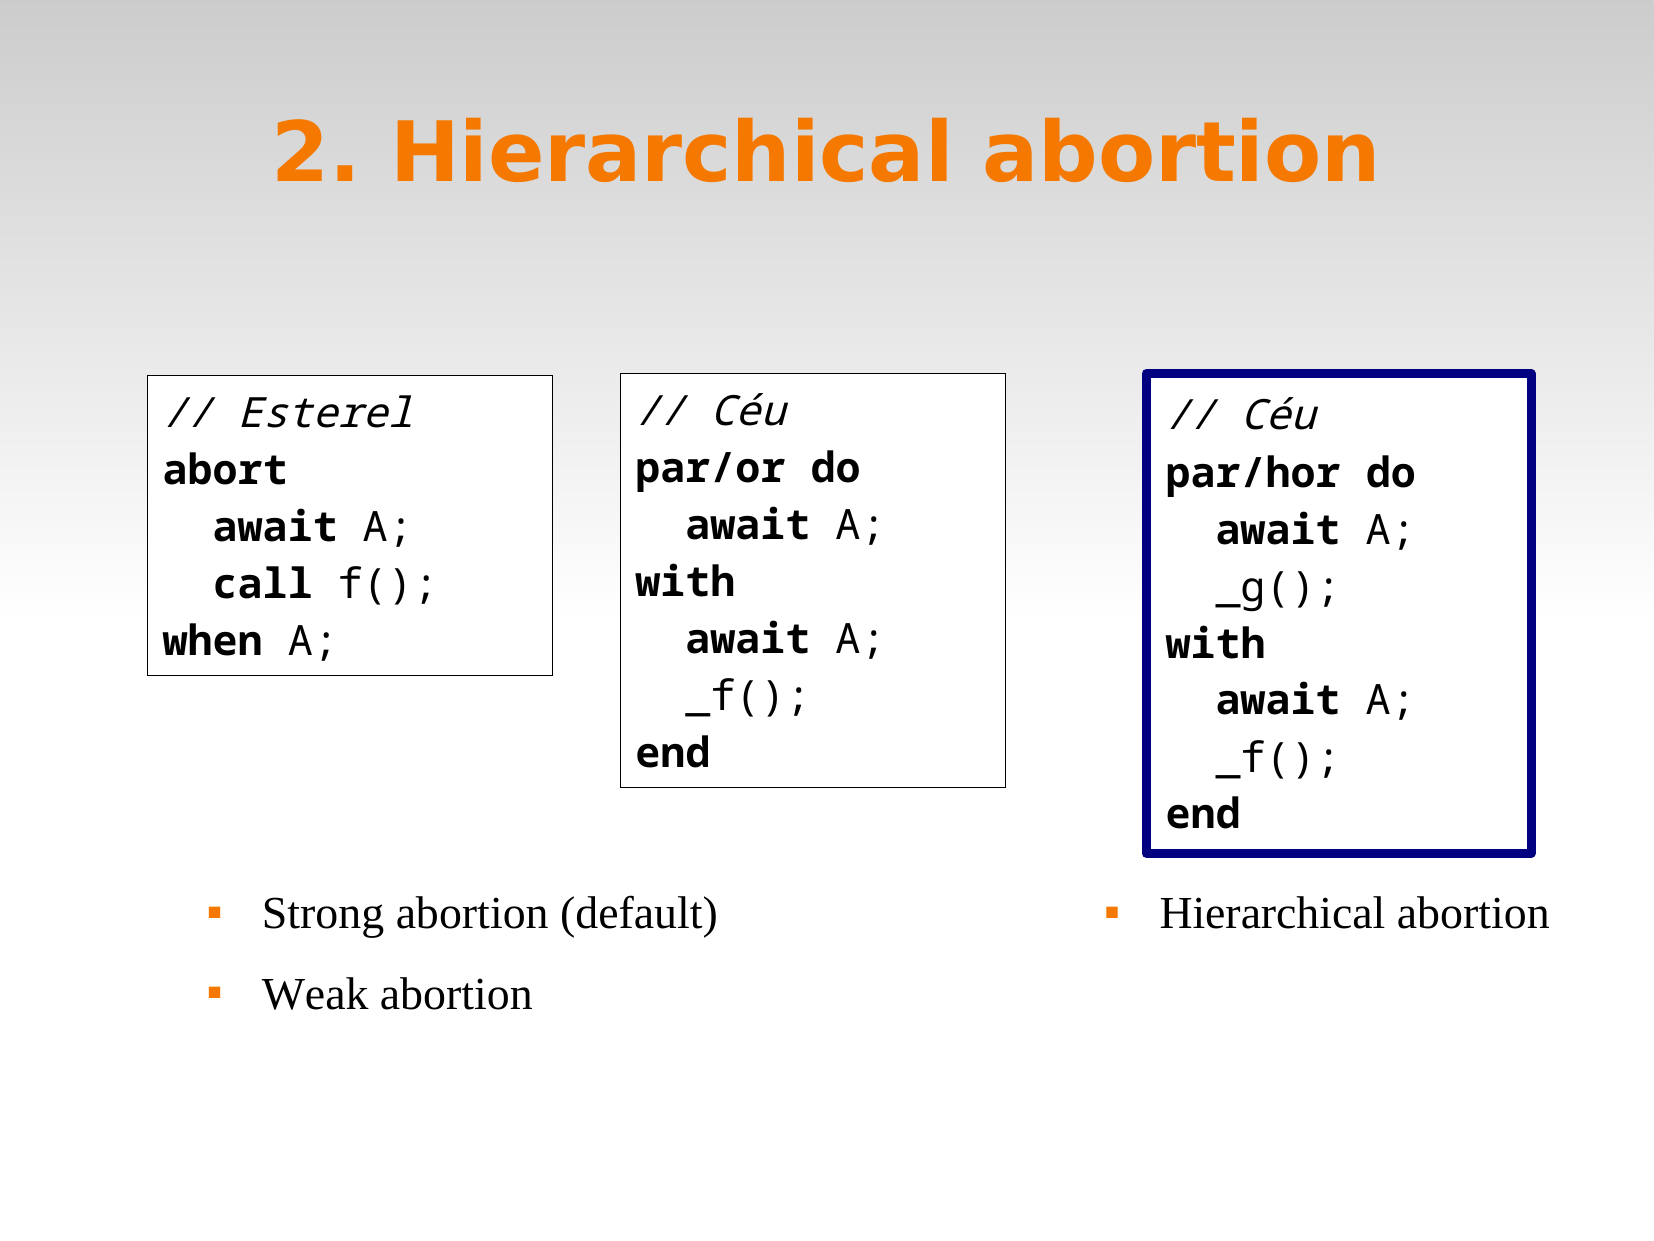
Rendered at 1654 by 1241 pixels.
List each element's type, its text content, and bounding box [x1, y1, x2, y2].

text_box // Céu par/hor do await A; _g(); with await A; _f(); end [1146, 373, 1532, 792]
list Hierarchical abortion [1017, 888, 1589, 1035]
text_box // Céu par/or do await A; with await A; _f(); end [620, 373, 1006, 734]
list Strong abortion (default) Weak abortion [120, 888, 751, 1035]
text_box // Esterel abort await A; call f(); when A; [147, 375, 553, 676]
title 2. Hierarchical abortion [82, 49, 1571, 257]
